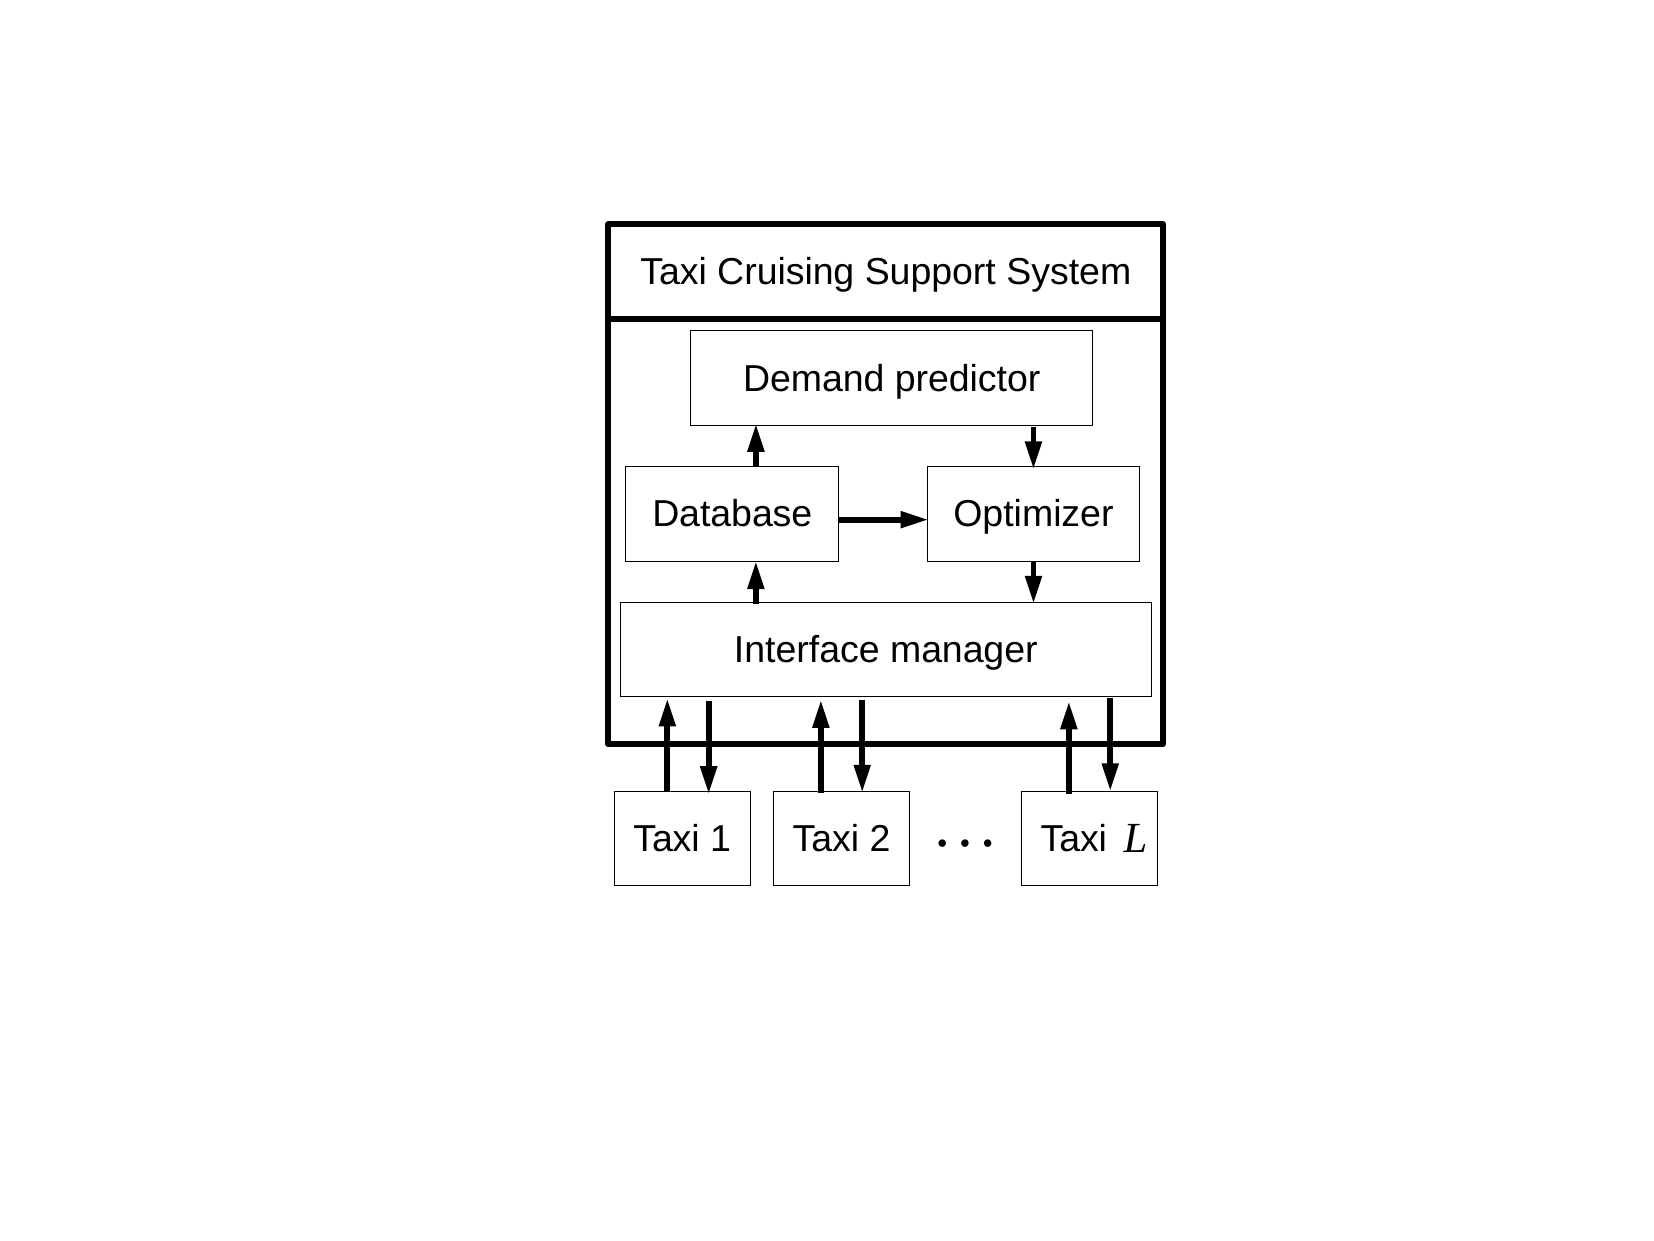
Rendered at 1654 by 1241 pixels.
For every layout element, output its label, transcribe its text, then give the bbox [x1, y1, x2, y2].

text_box Taxi Cruising Support System [608, 224, 1164, 316]
text_box Taxi [1021, 791, 1158, 886]
text_box Demand predictor [690, 330, 1093, 426]
chart [915, 837, 1016, 853]
text_box Interface manager [620, 602, 1152, 697]
text_box Taxi 2 [773, 791, 910, 886]
text_box Taxi 1 [614, 791, 751, 886]
chart [1110, 814, 1158, 863]
chart [797, 589, 809, 618]
text_box Optimizer [927, 466, 1140, 562]
text_box Database [625, 466, 839, 562]
